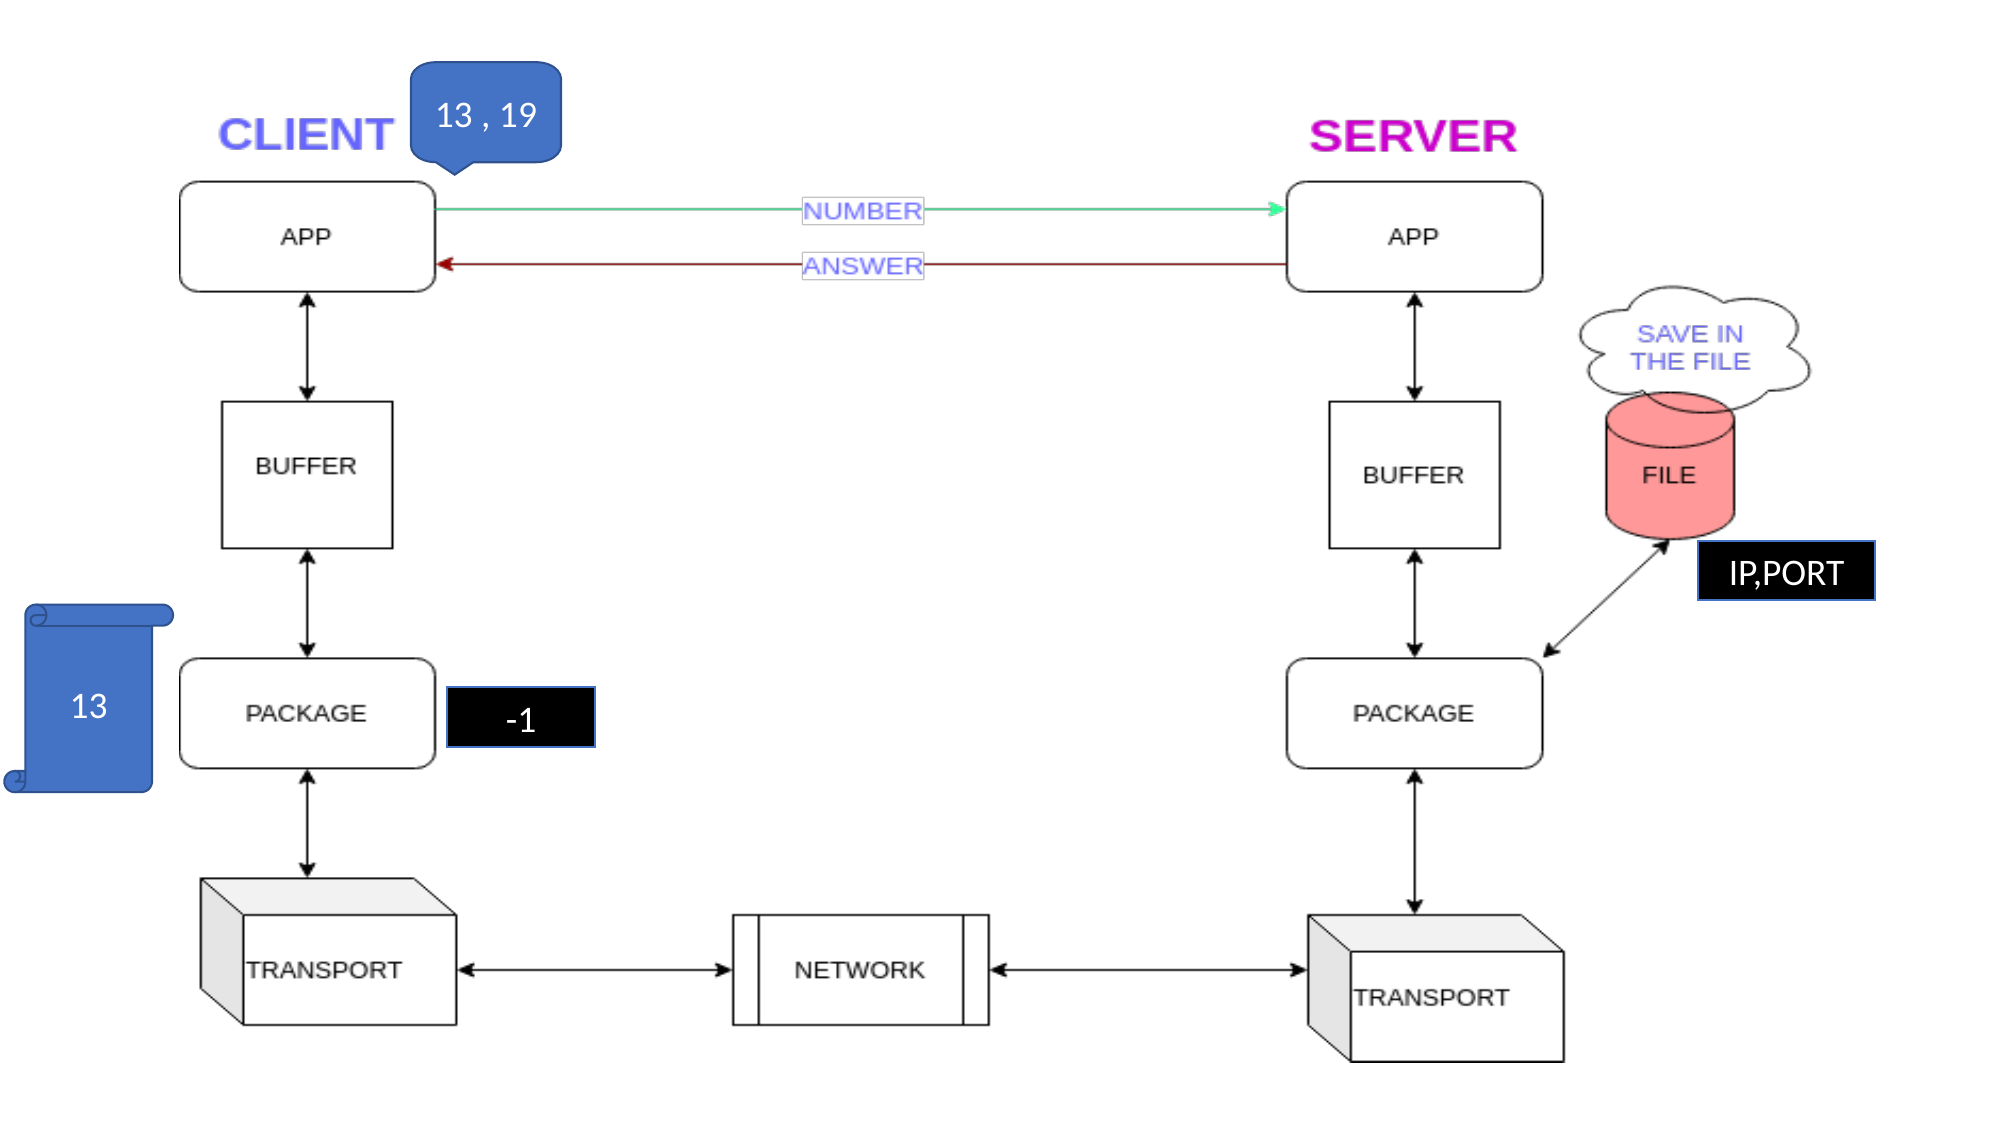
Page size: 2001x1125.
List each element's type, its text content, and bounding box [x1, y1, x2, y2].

text_box IP,PORT [1698, 541, 1875, 600]
text_box 13 , 19 [410, 62, 562, 175]
picture [179, 62, 1821, 1063]
text_box -1 [447, 687, 595, 747]
text_box 13 [4, 604, 174, 793]
